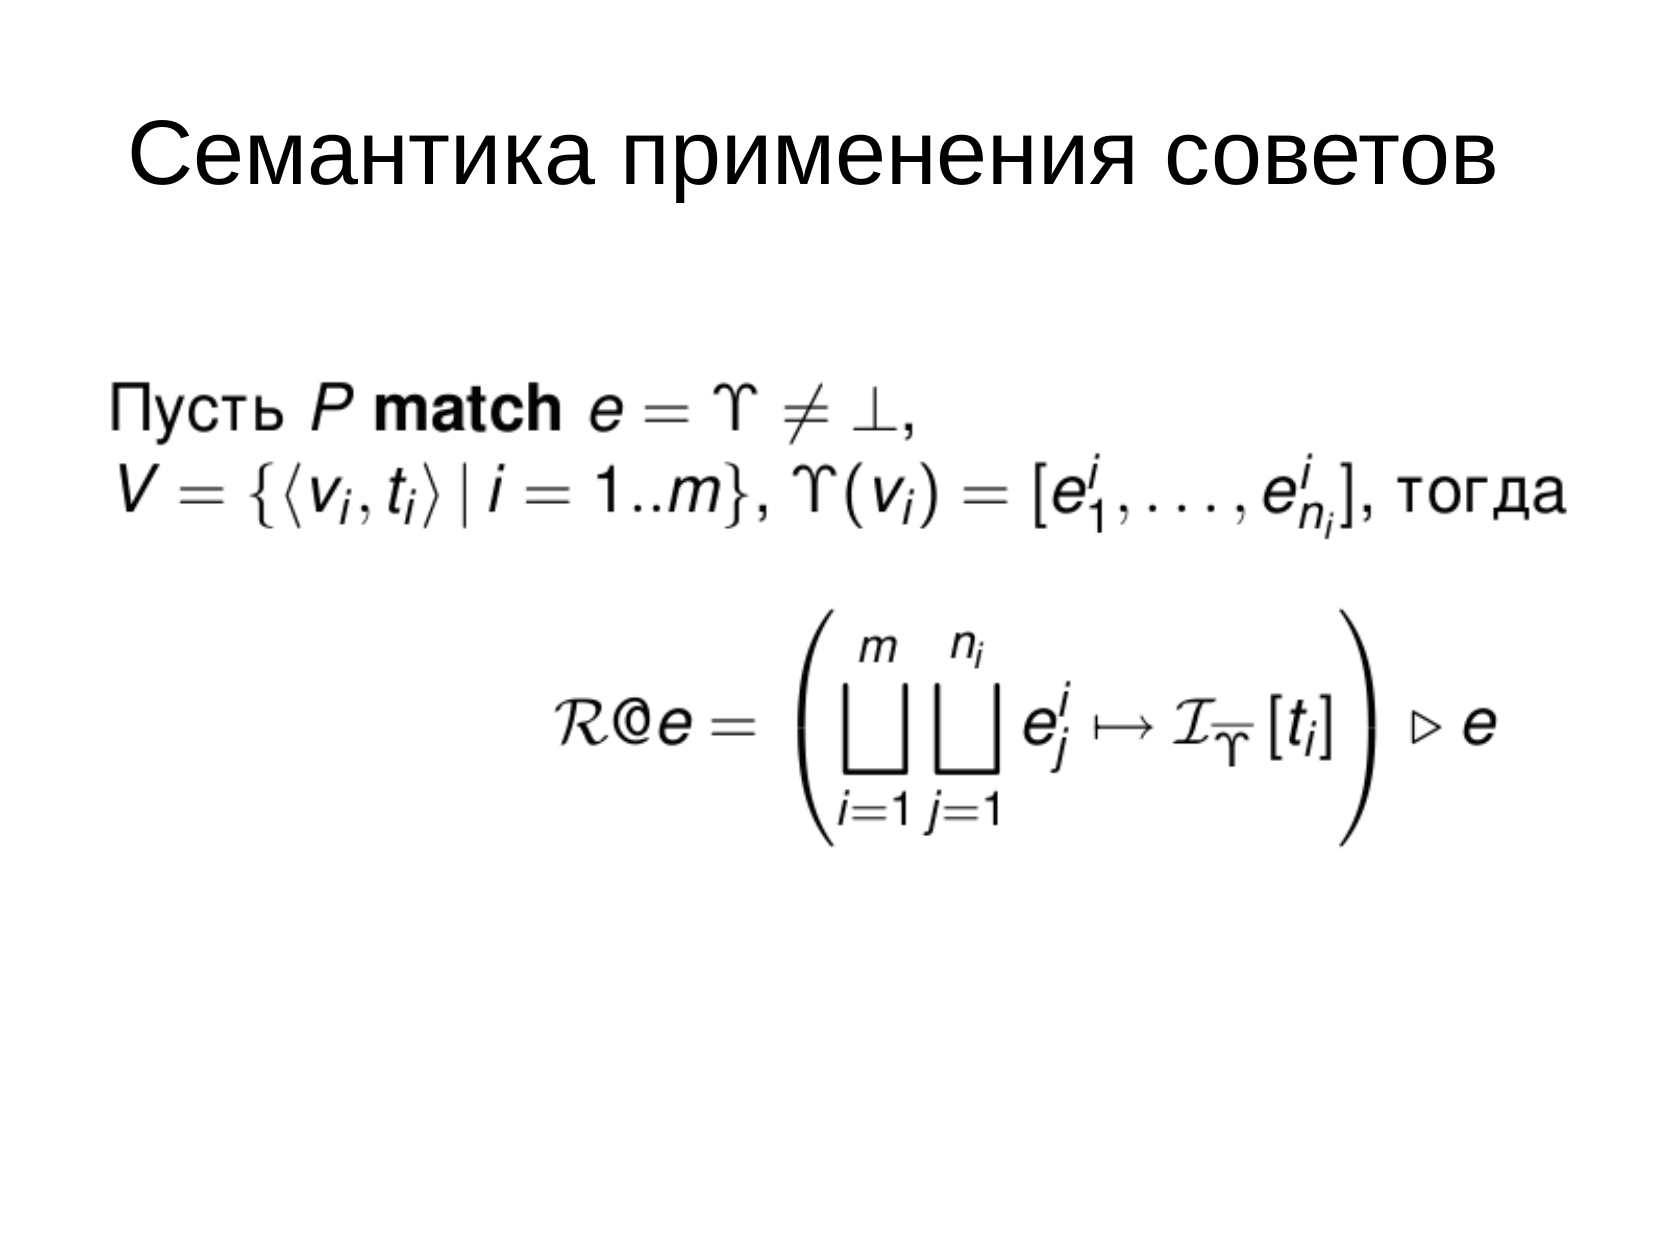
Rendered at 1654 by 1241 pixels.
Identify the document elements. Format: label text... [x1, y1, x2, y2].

title Семантика применения советов [82, 56, 1571, 250]
picture [83, 364, 1613, 859]
